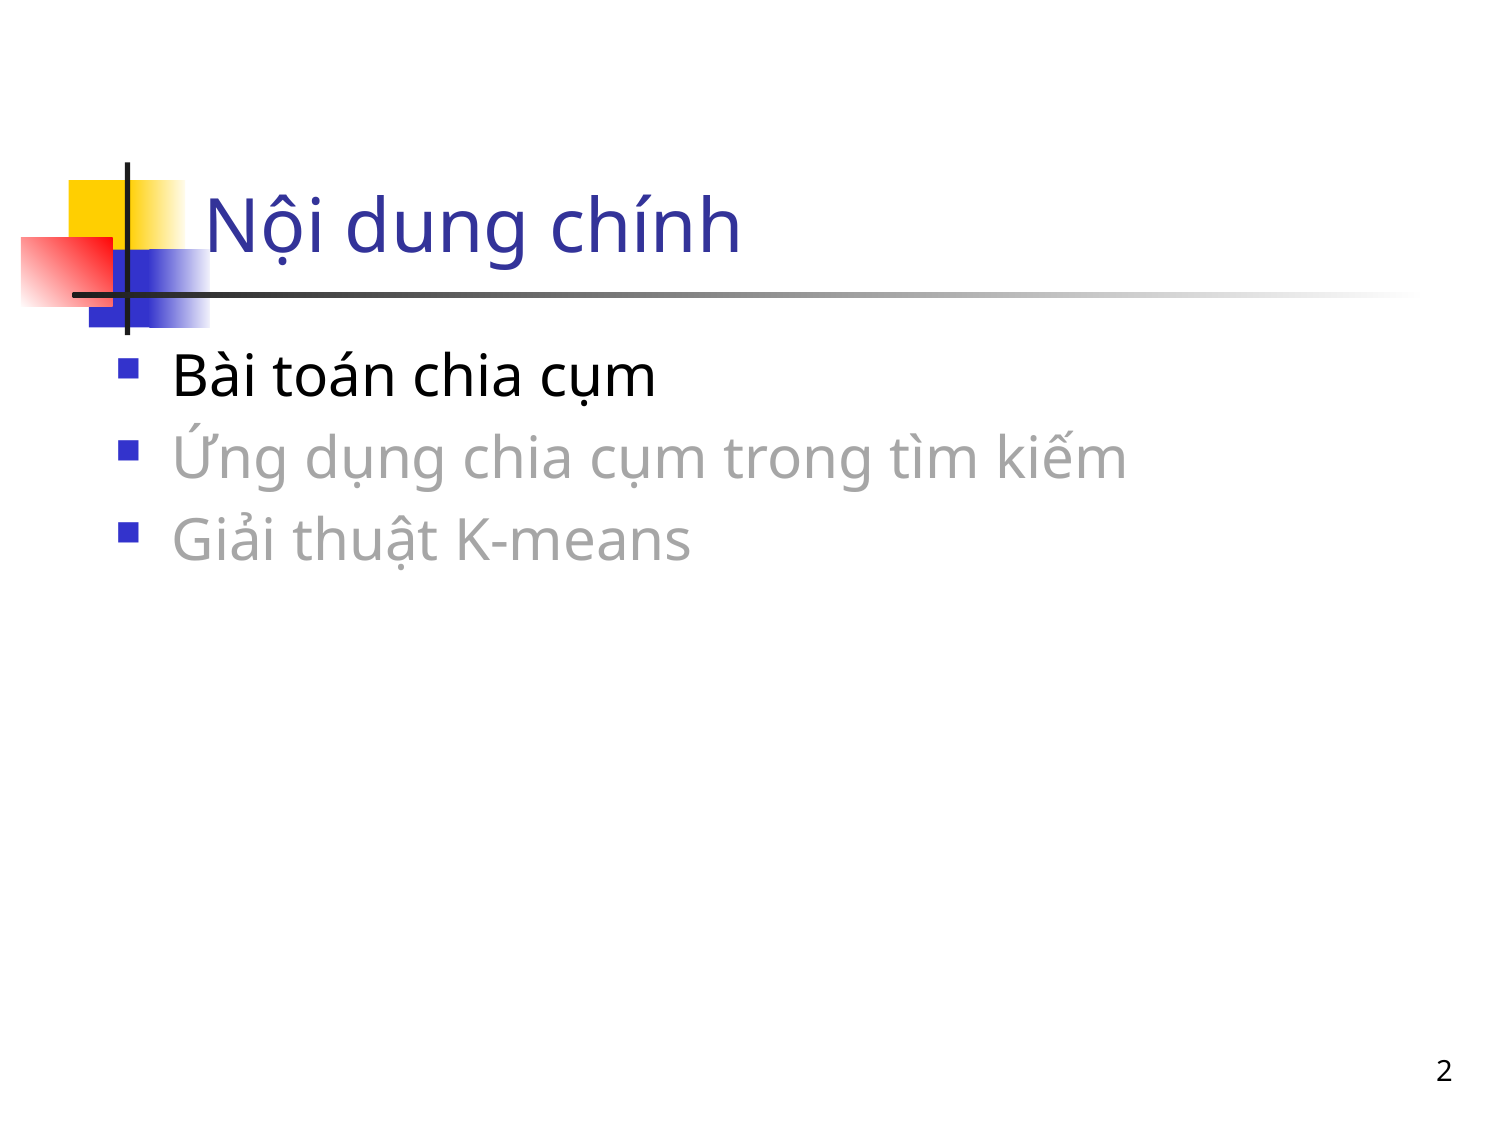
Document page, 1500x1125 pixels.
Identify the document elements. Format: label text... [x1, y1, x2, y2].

list Bài toán chia cụm Ứng dụng chia cụm trong tìm kiếm Giải thuật K-means [100, 331, 1469, 1006]
slide_number <number> [1155, 1024, 1468, 1100]
title Nội dung chính [188, 35, 1468, 275]
